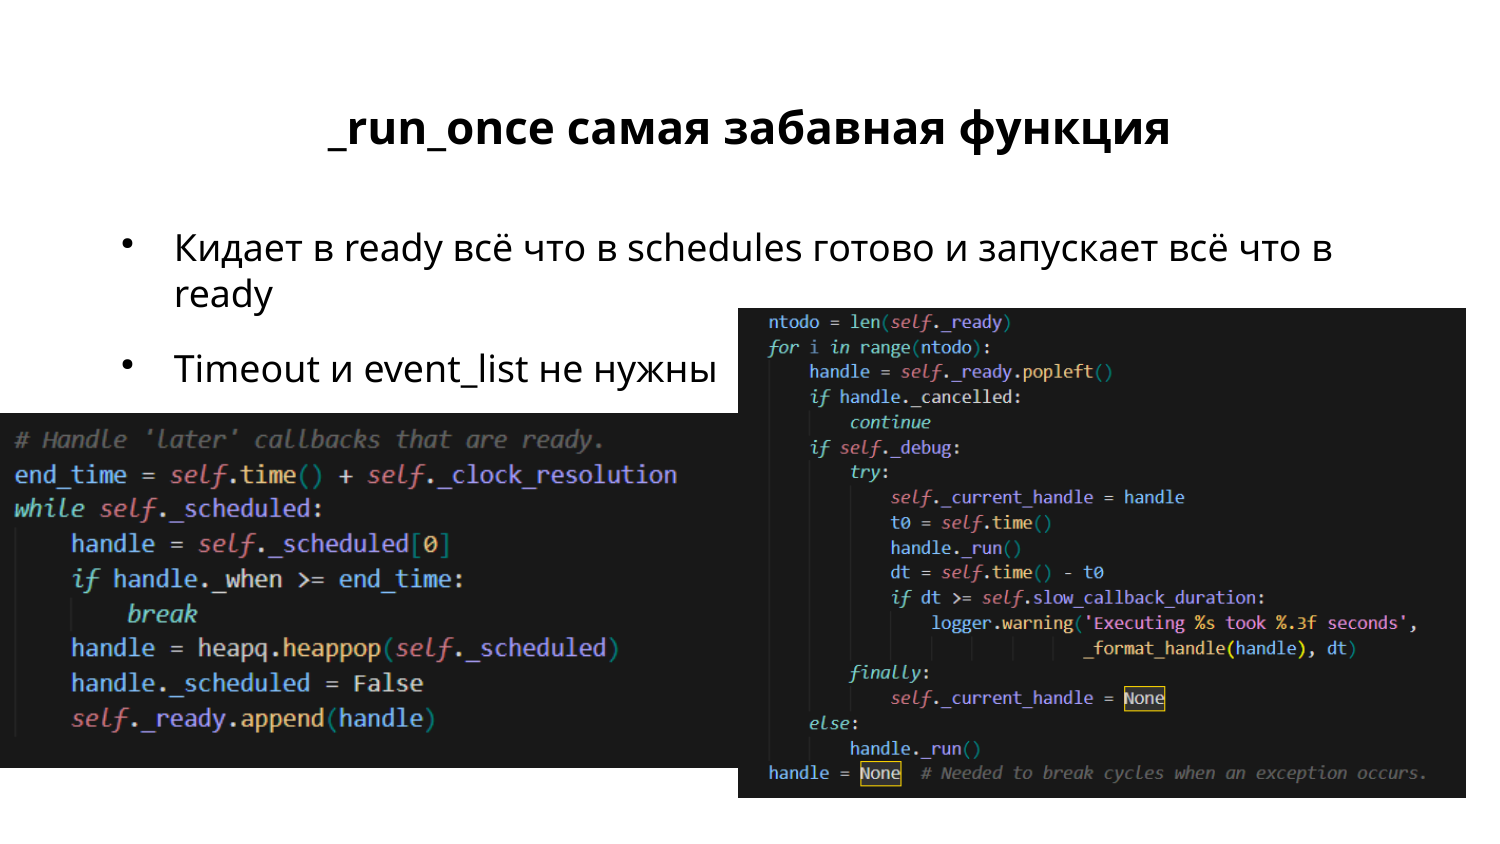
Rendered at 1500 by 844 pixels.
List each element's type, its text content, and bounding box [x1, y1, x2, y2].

picture [0, 308, 1466, 798]
title _run_once самая забавная функция [103, 44, 1397, 208]
list Кидает в ready всё что в schedules готово и запускает всё что в ready Timeout и event_list не нужны [103, 224, 1397, 413]
